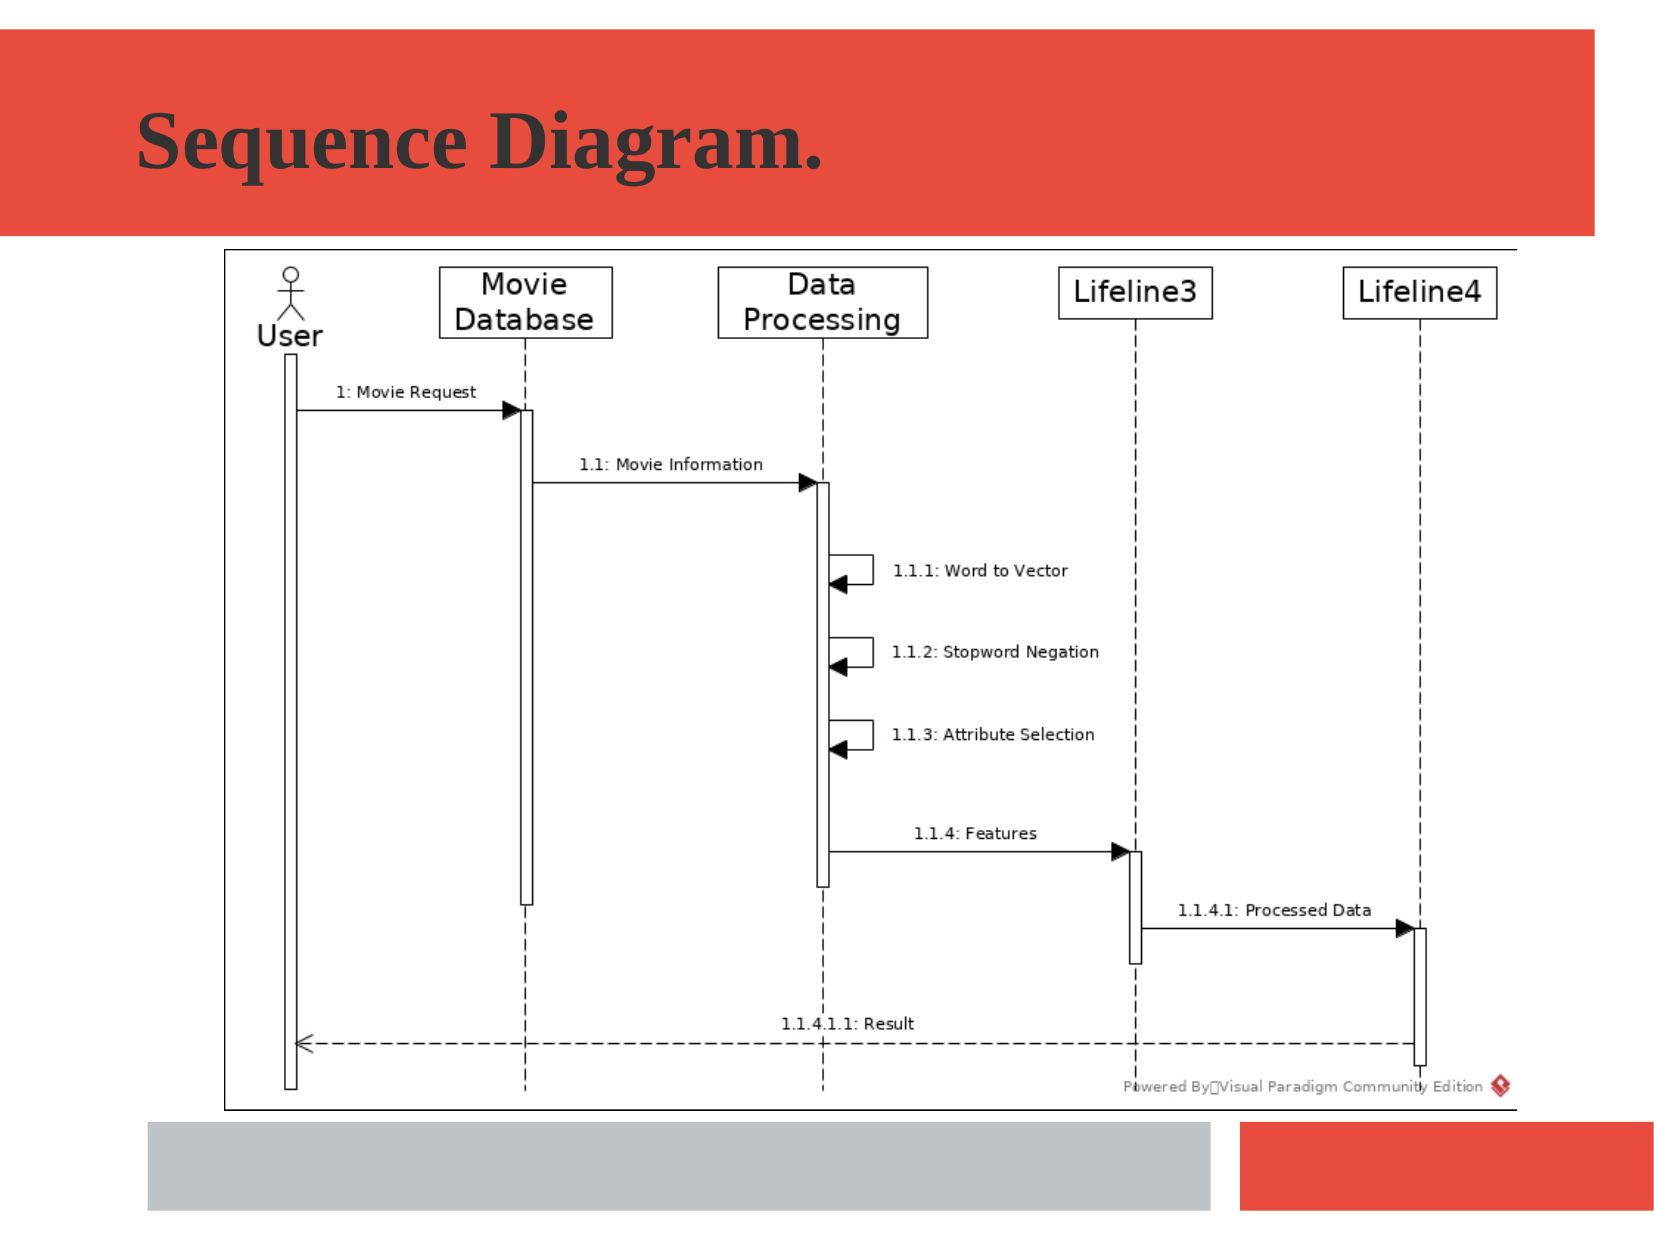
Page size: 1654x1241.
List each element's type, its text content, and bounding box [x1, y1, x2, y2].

text_box Sequence Diagram. [135, 31, 1589, 239]
picture [224, 249, 1517, 1111]
